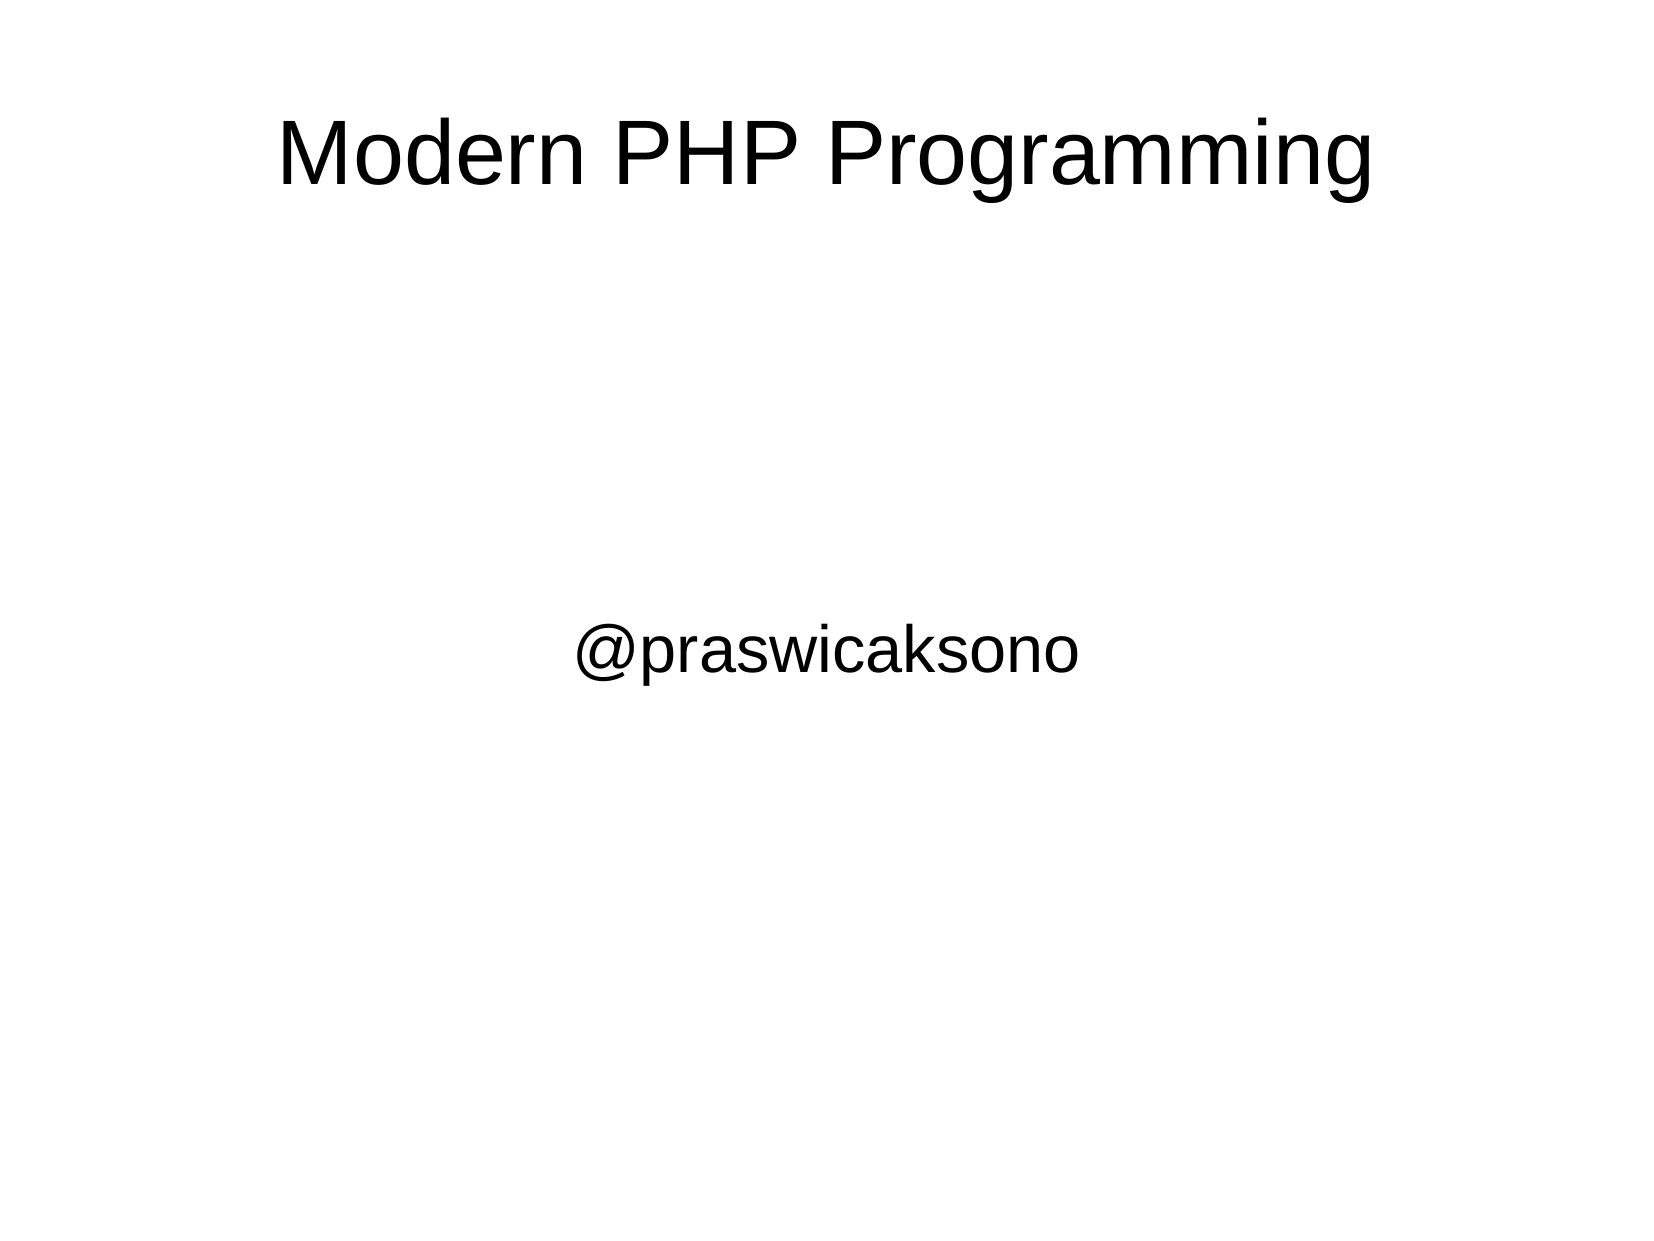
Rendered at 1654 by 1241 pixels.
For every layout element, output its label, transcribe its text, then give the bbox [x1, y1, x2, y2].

subtitle @praswicaksono [82, 290, 1571, 1010]
title Modern PHP Programming [82, 49, 1571, 257]
